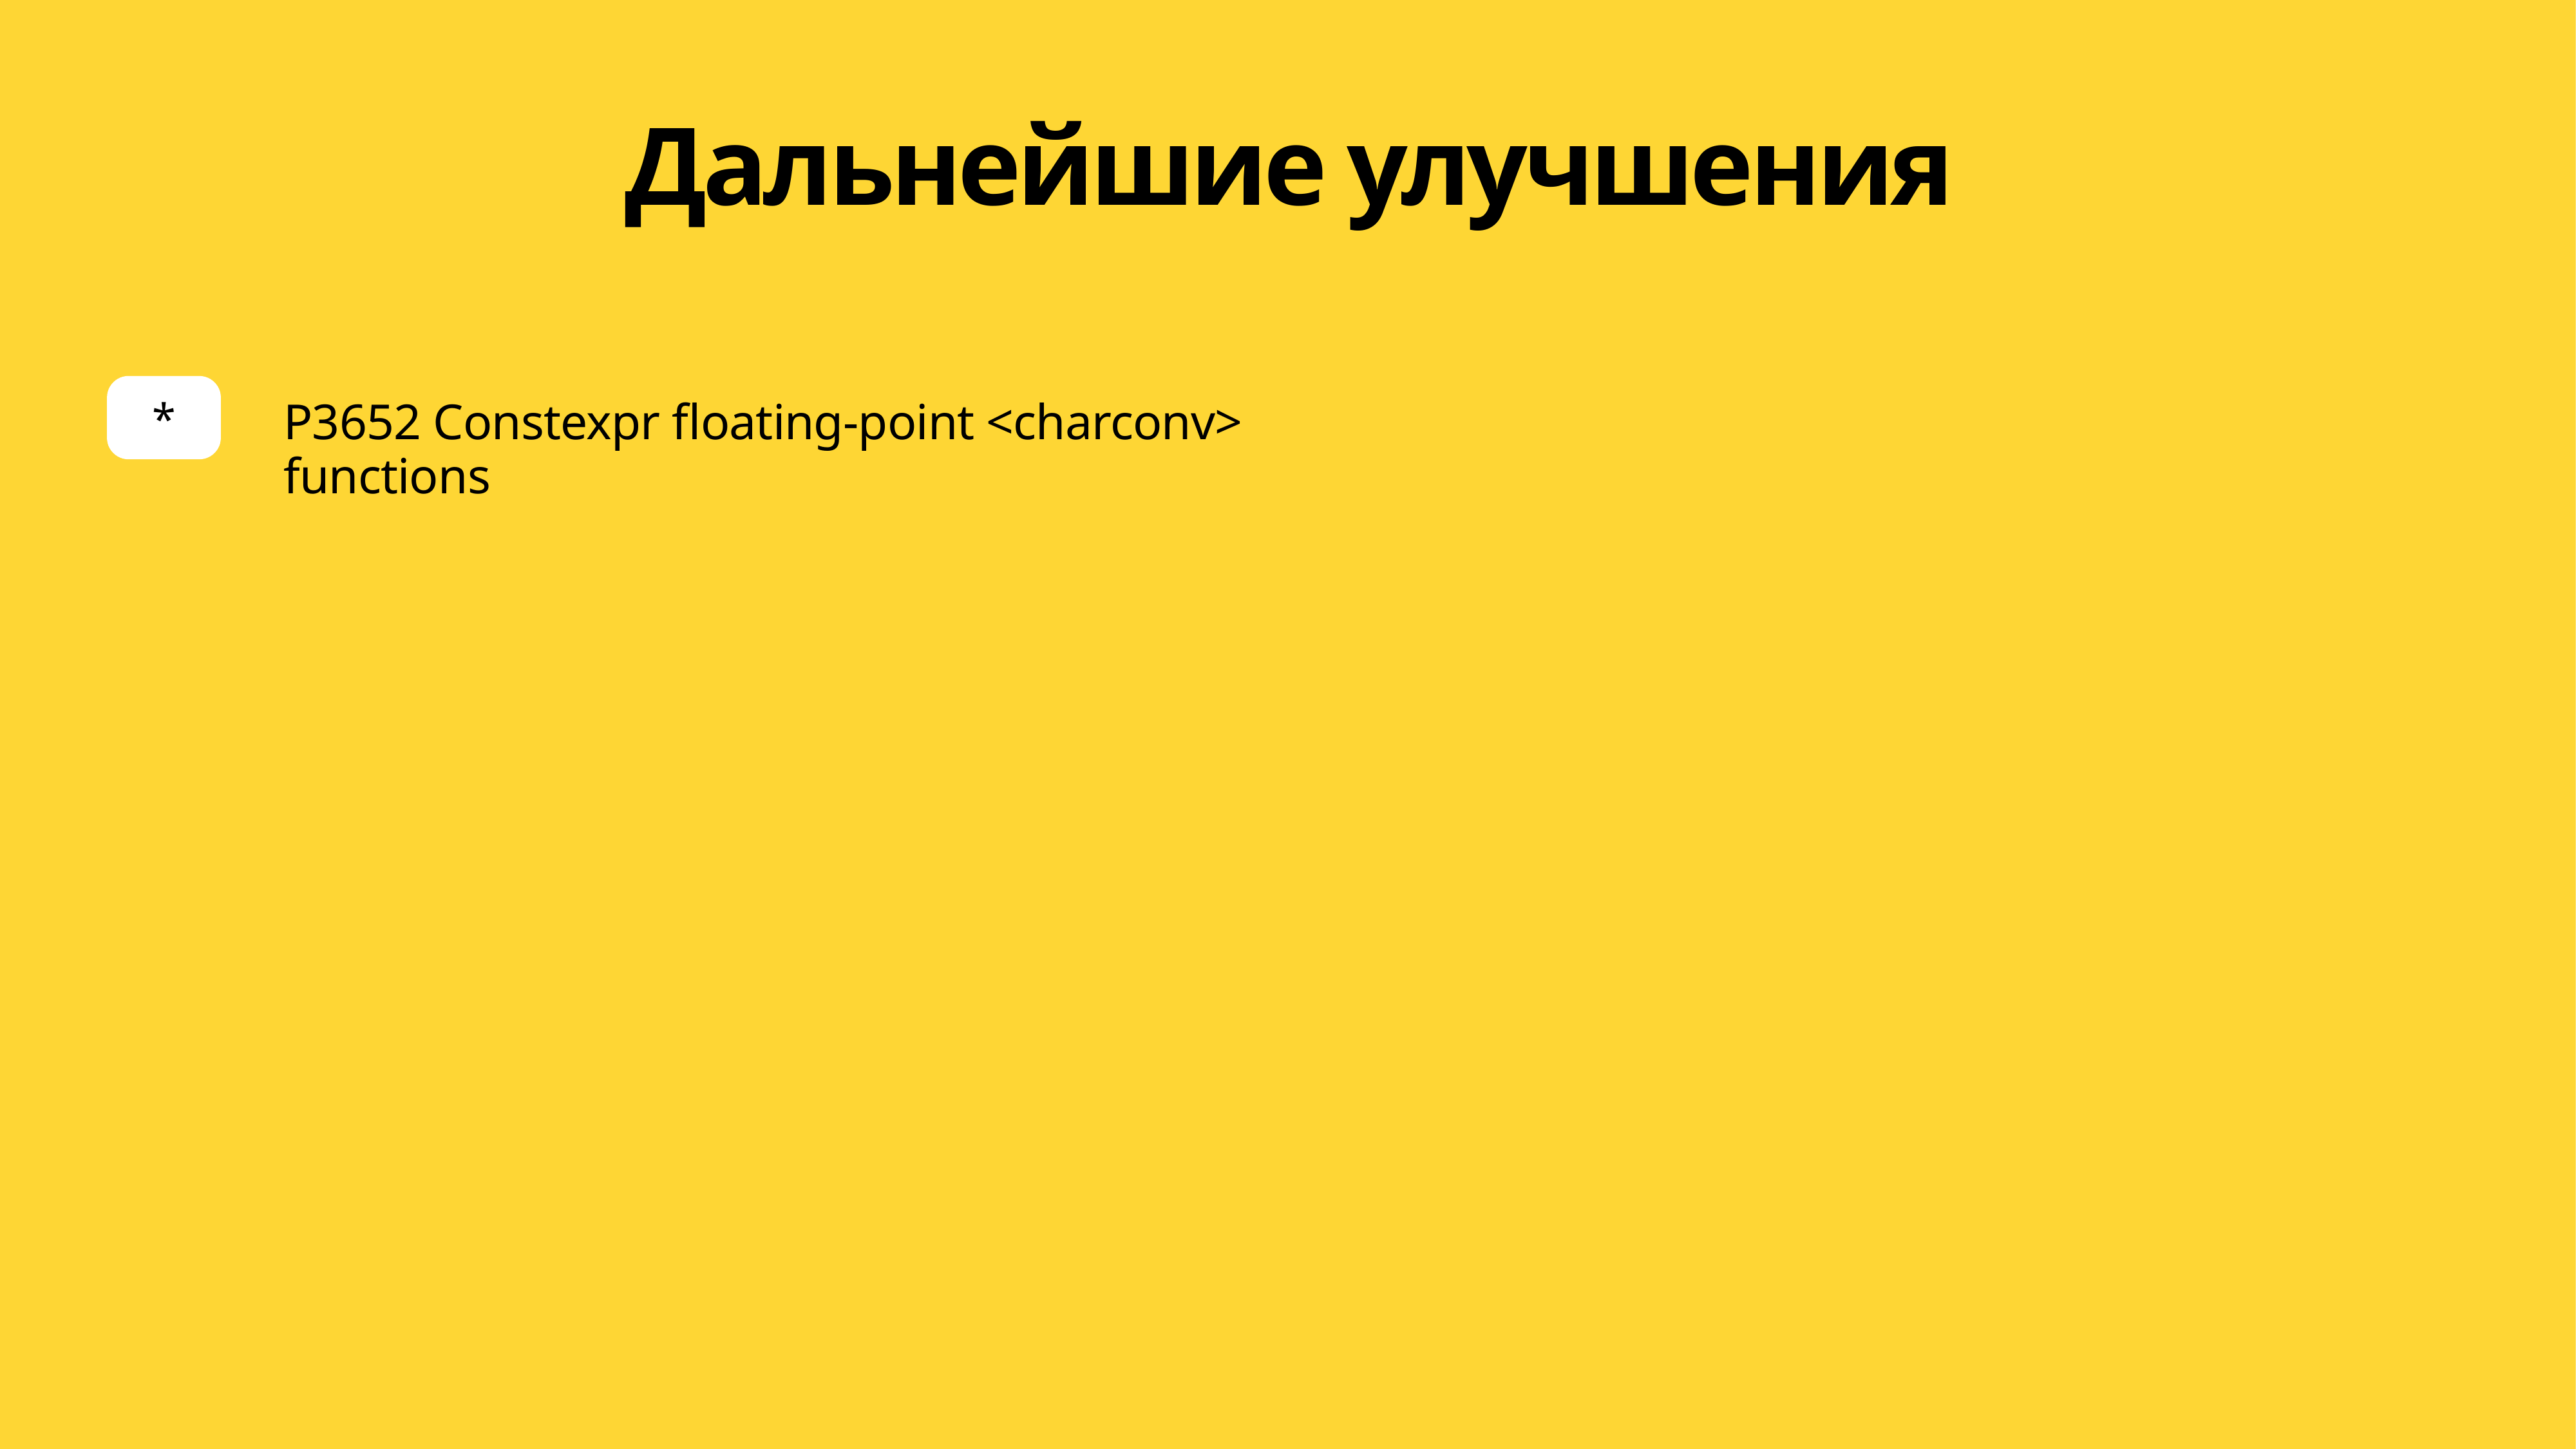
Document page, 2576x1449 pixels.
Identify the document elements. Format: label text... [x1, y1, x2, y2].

text_box * [107, 375, 221, 460]
title Дальнейшие улучшения [106, 101, 2473, 228]
text_box P3652 Constexpr floating-point <charconv> functions [283, 395, 1353, 504]
